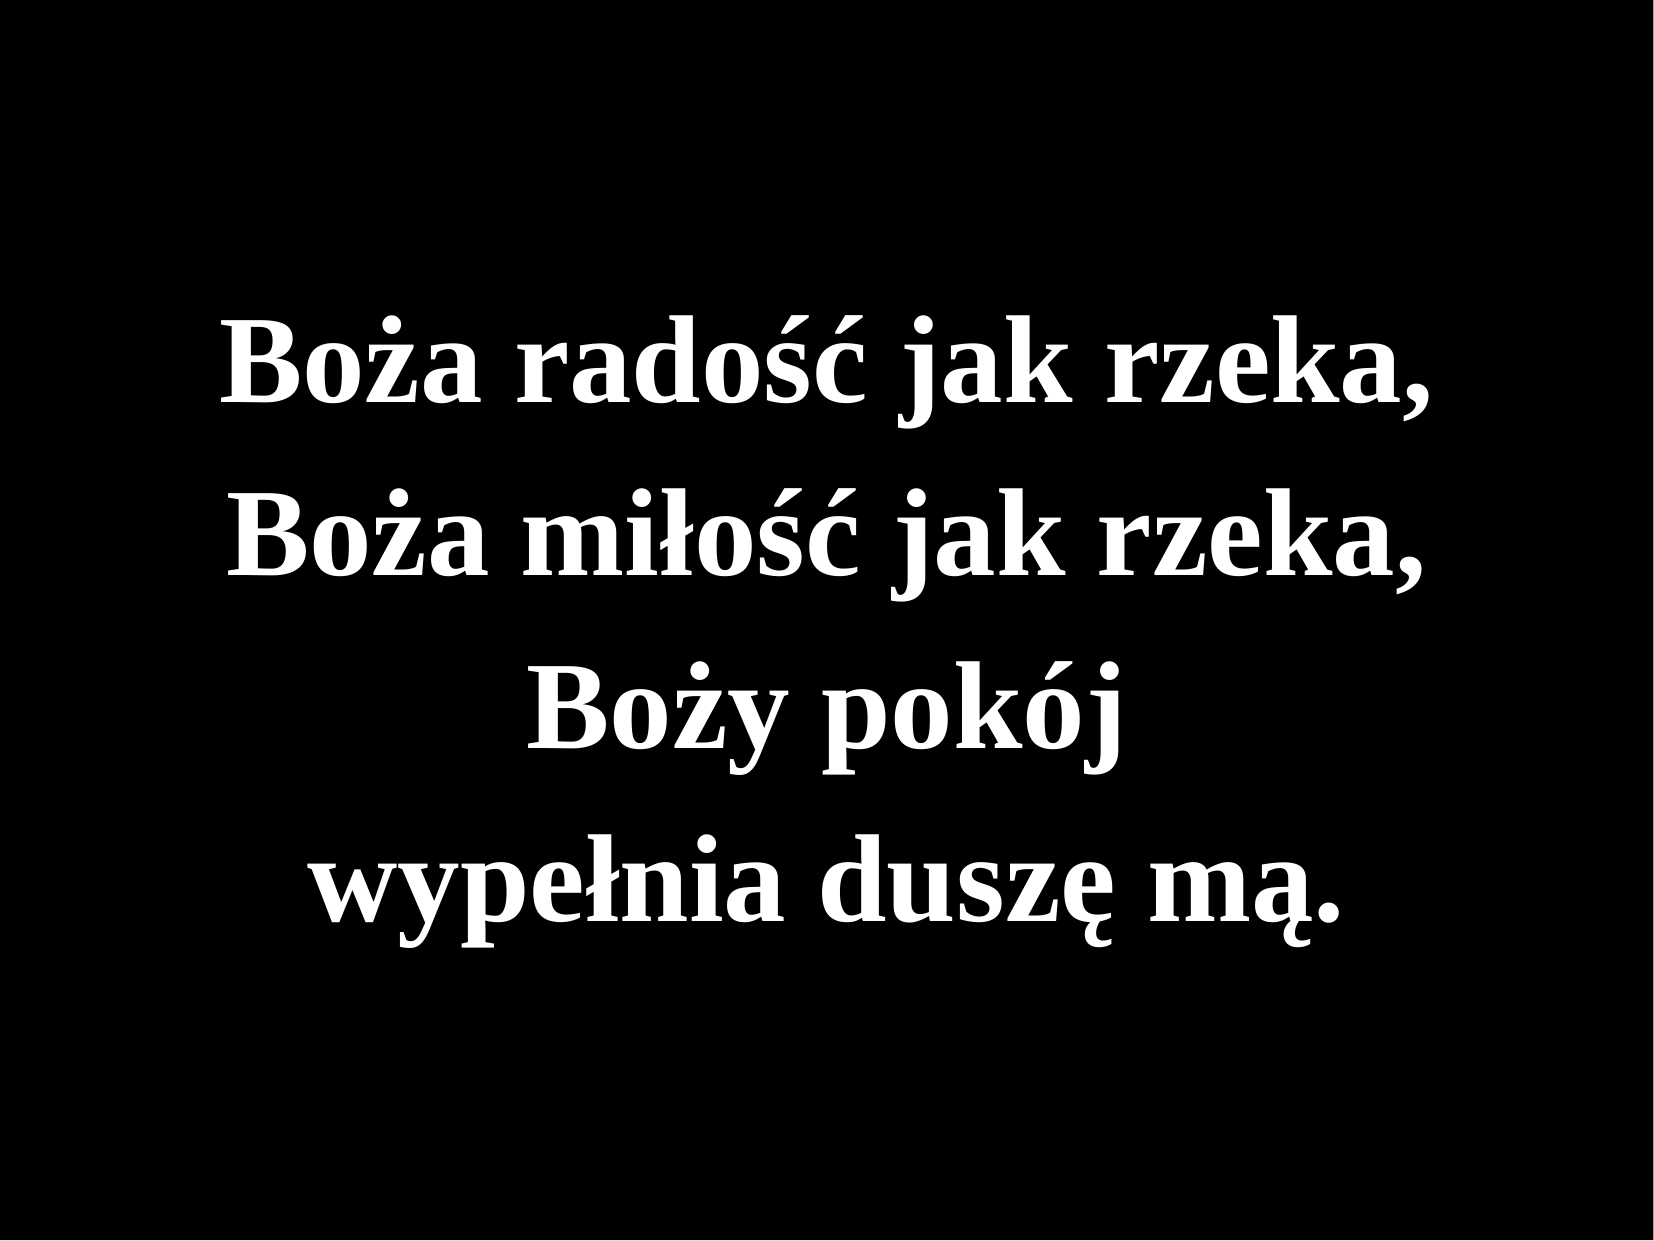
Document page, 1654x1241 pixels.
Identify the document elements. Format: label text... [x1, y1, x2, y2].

title Boża radość jak rzeka, ppp Boża miłość jak rzeka, ppp Boży pokój ppp wypełnia duszę mą. [0, 0, 1654, 1241]
